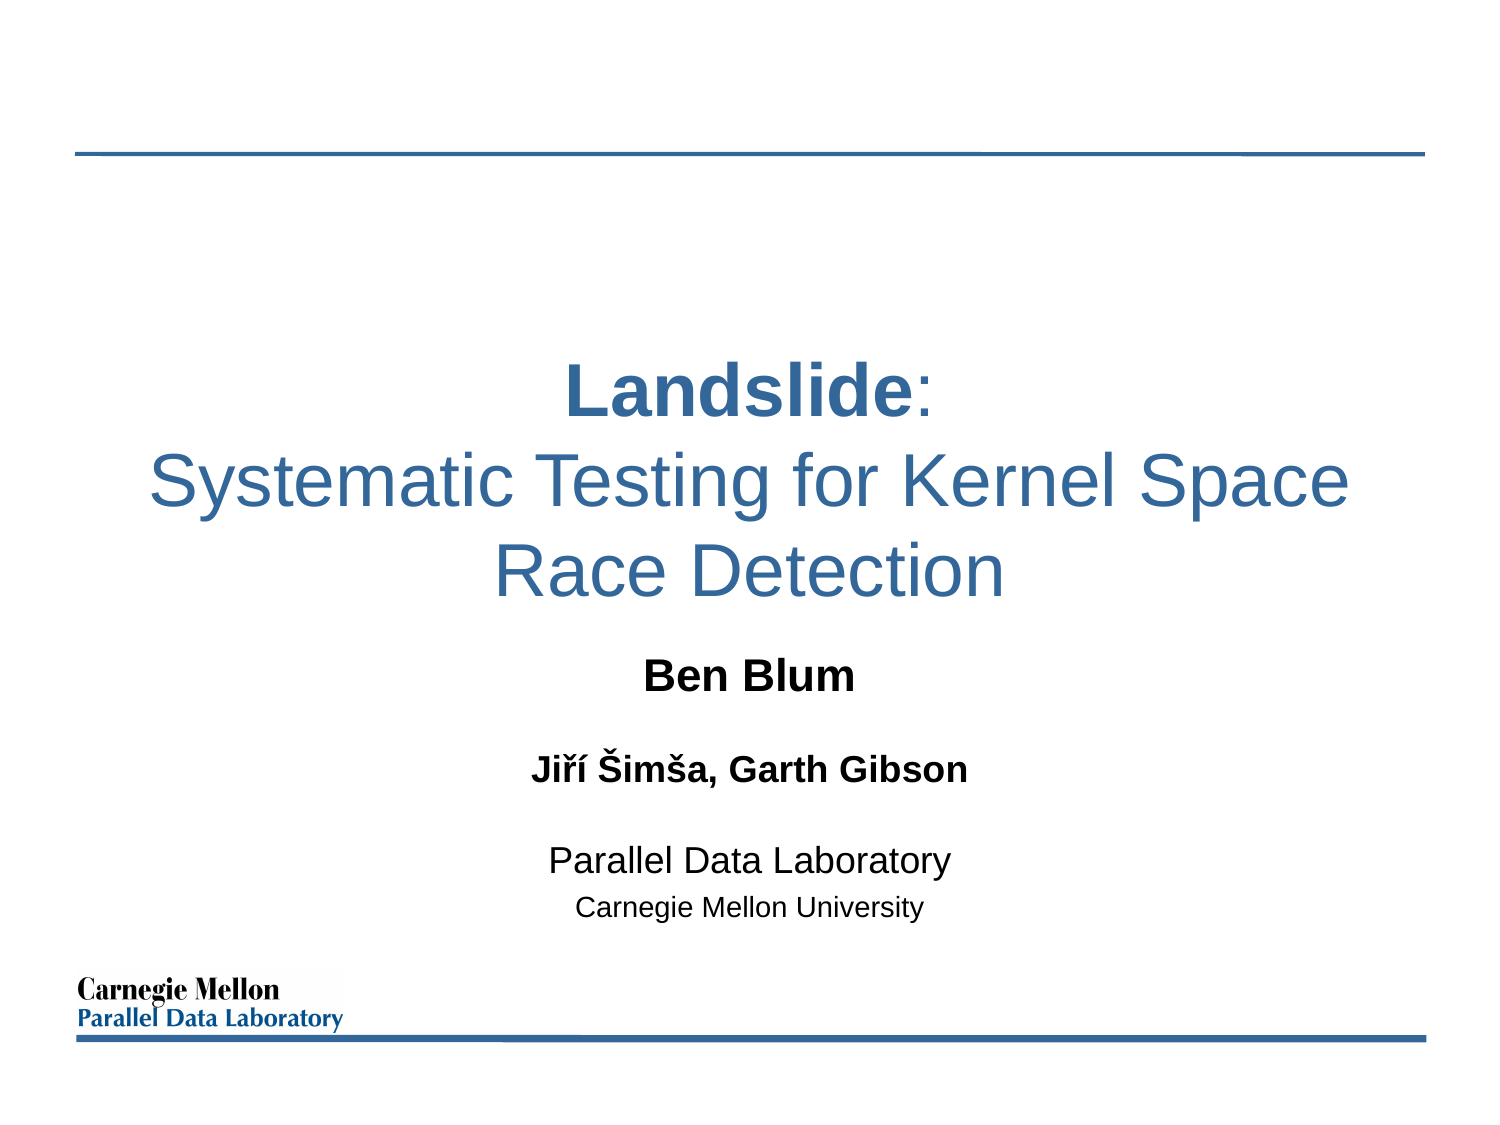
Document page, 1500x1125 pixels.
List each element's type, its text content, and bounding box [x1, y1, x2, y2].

subtitle Ben Blum [225, 637, 1276, 708]
text_box Jiří Šimša, Garth Gibson Parallel Data Laboratory Carnegie Mellon University [300, 737, 1201, 984]
title Landslide: Systematic Testing for Kernel Space Race Detection [112, 333, 1388, 619]
picture [77, 968, 343, 1033]
